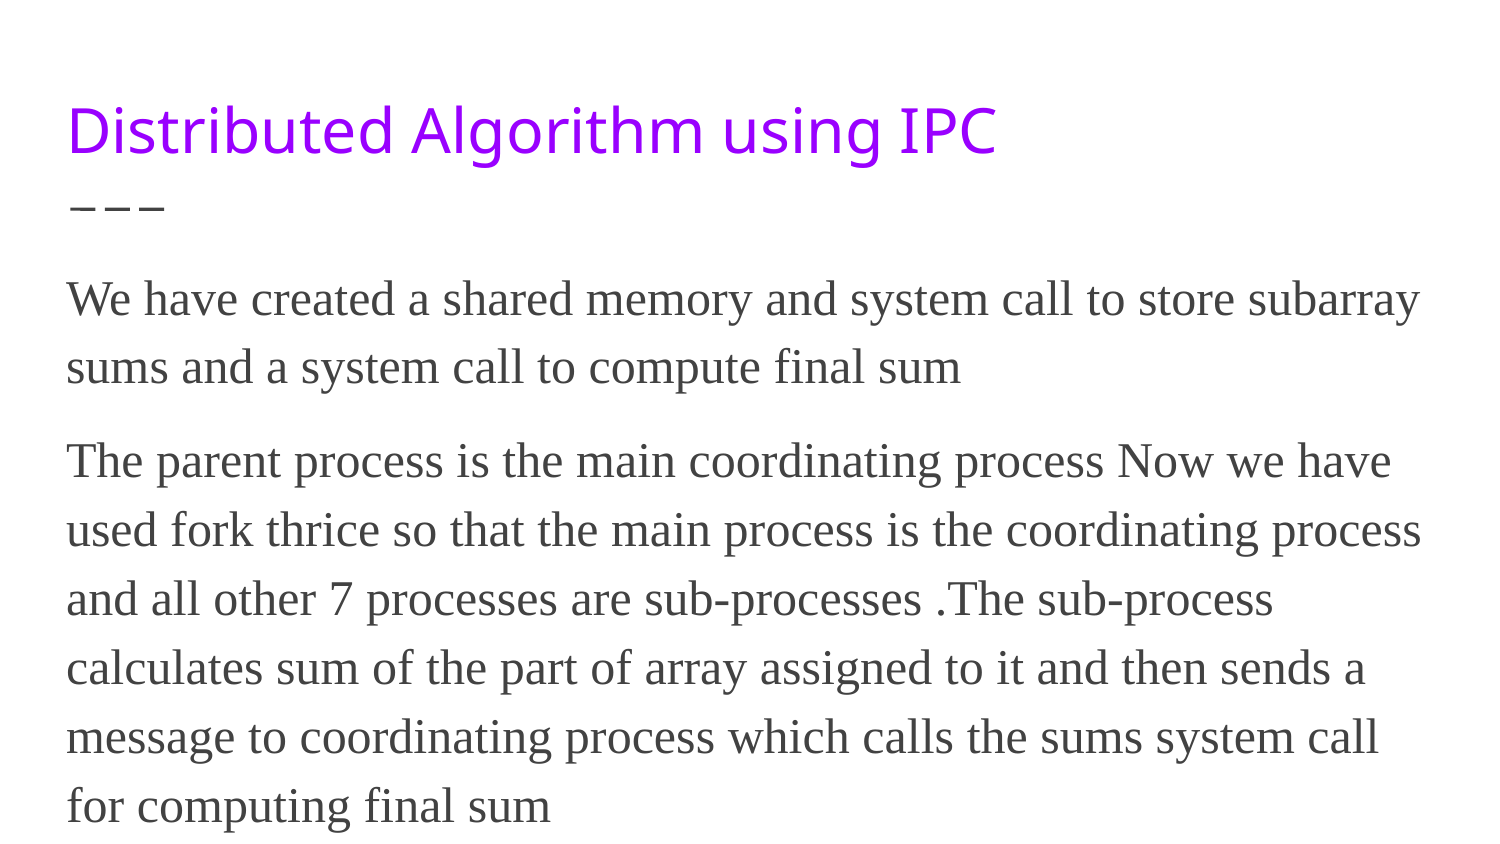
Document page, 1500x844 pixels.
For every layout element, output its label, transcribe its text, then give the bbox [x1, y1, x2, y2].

list We have created a shared memory and system call to store subarray sums and a system call to compute final sum The parent process is the main coordinating process Now we have used fork thrice so that the main process is the coordinating process and all other 7 processes are sub-processes .The sub-process calculates sum of the part of array assigned to it and then sends a message to coordinating process which calls the sums system call for computing final sum [51, 240, 1449, 750]
title Distributed Algorithm using IPC [51, 61, 1449, 182]
